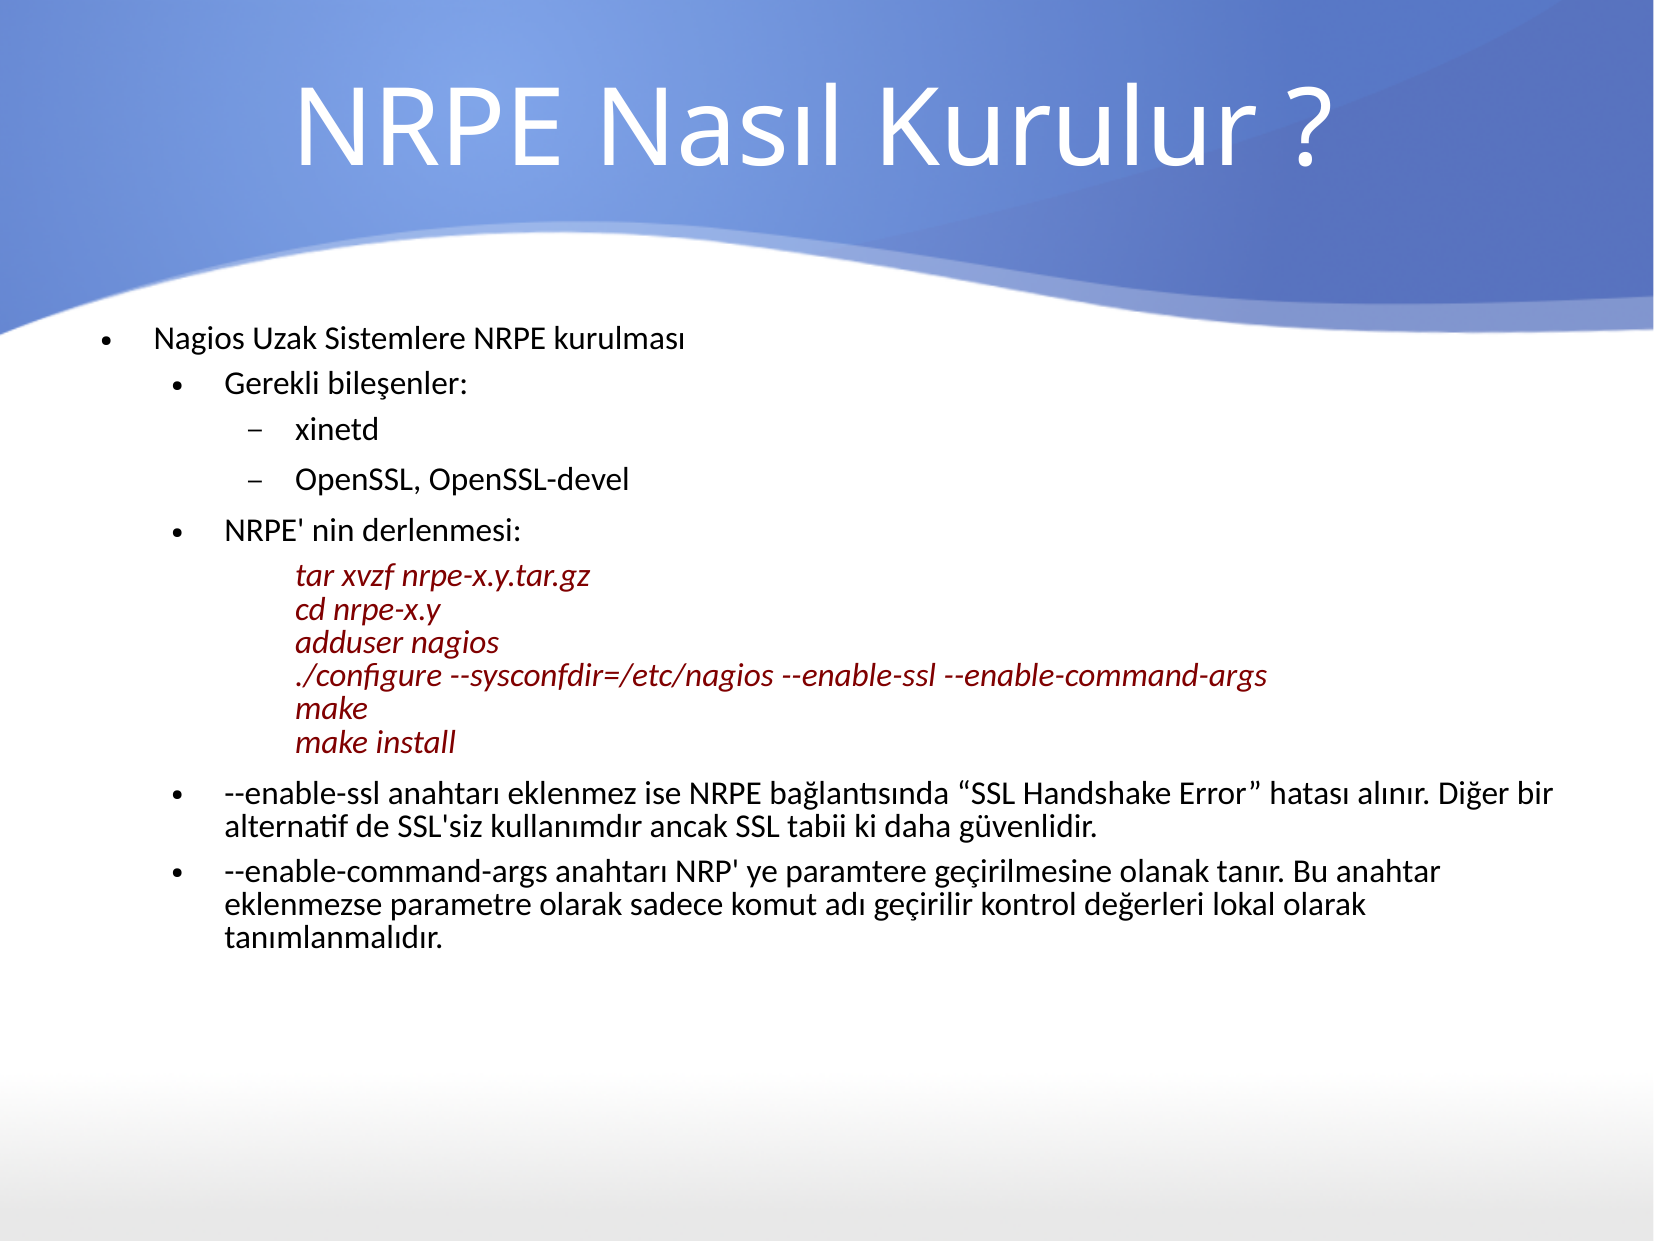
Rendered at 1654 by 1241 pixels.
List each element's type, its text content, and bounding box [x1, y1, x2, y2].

picture [0, 0, 1654, 1241]
title NRPE Nasıl Kurulur ? [82, 19, 1571, 228]
list Nagios Uzak Sistemlere NRPE kurulması Gerekli bileşenler: xinetd OpenSSL, OpenSSL-devel NRPE' nin derlenmesi: tar xvzf nrpe-x.y.tar.gz cd nrpe-x.y adduser nagios ./configure --sysconfdir=/etc/nagios --enable-ssl --enable-command-args make make install --enable-ssl anahtarı eklenmez ise NRPE bağlantısında “SSL Handshake Error” hatası alınır. Diğer bir alternatif de SSL'siz kullanımdır ancak SSL tabii ki daha güvenlidir. --enable-command-args anahtarı NRP' ye paramtere geçirilmesine olanak tanır. Bu anahtar eklenmezse parametre olarak sadece komut adı geçirilir kontrol değerleri lokal olarak tanımlanmalıdır. [82, 324, 1571, 1182]
